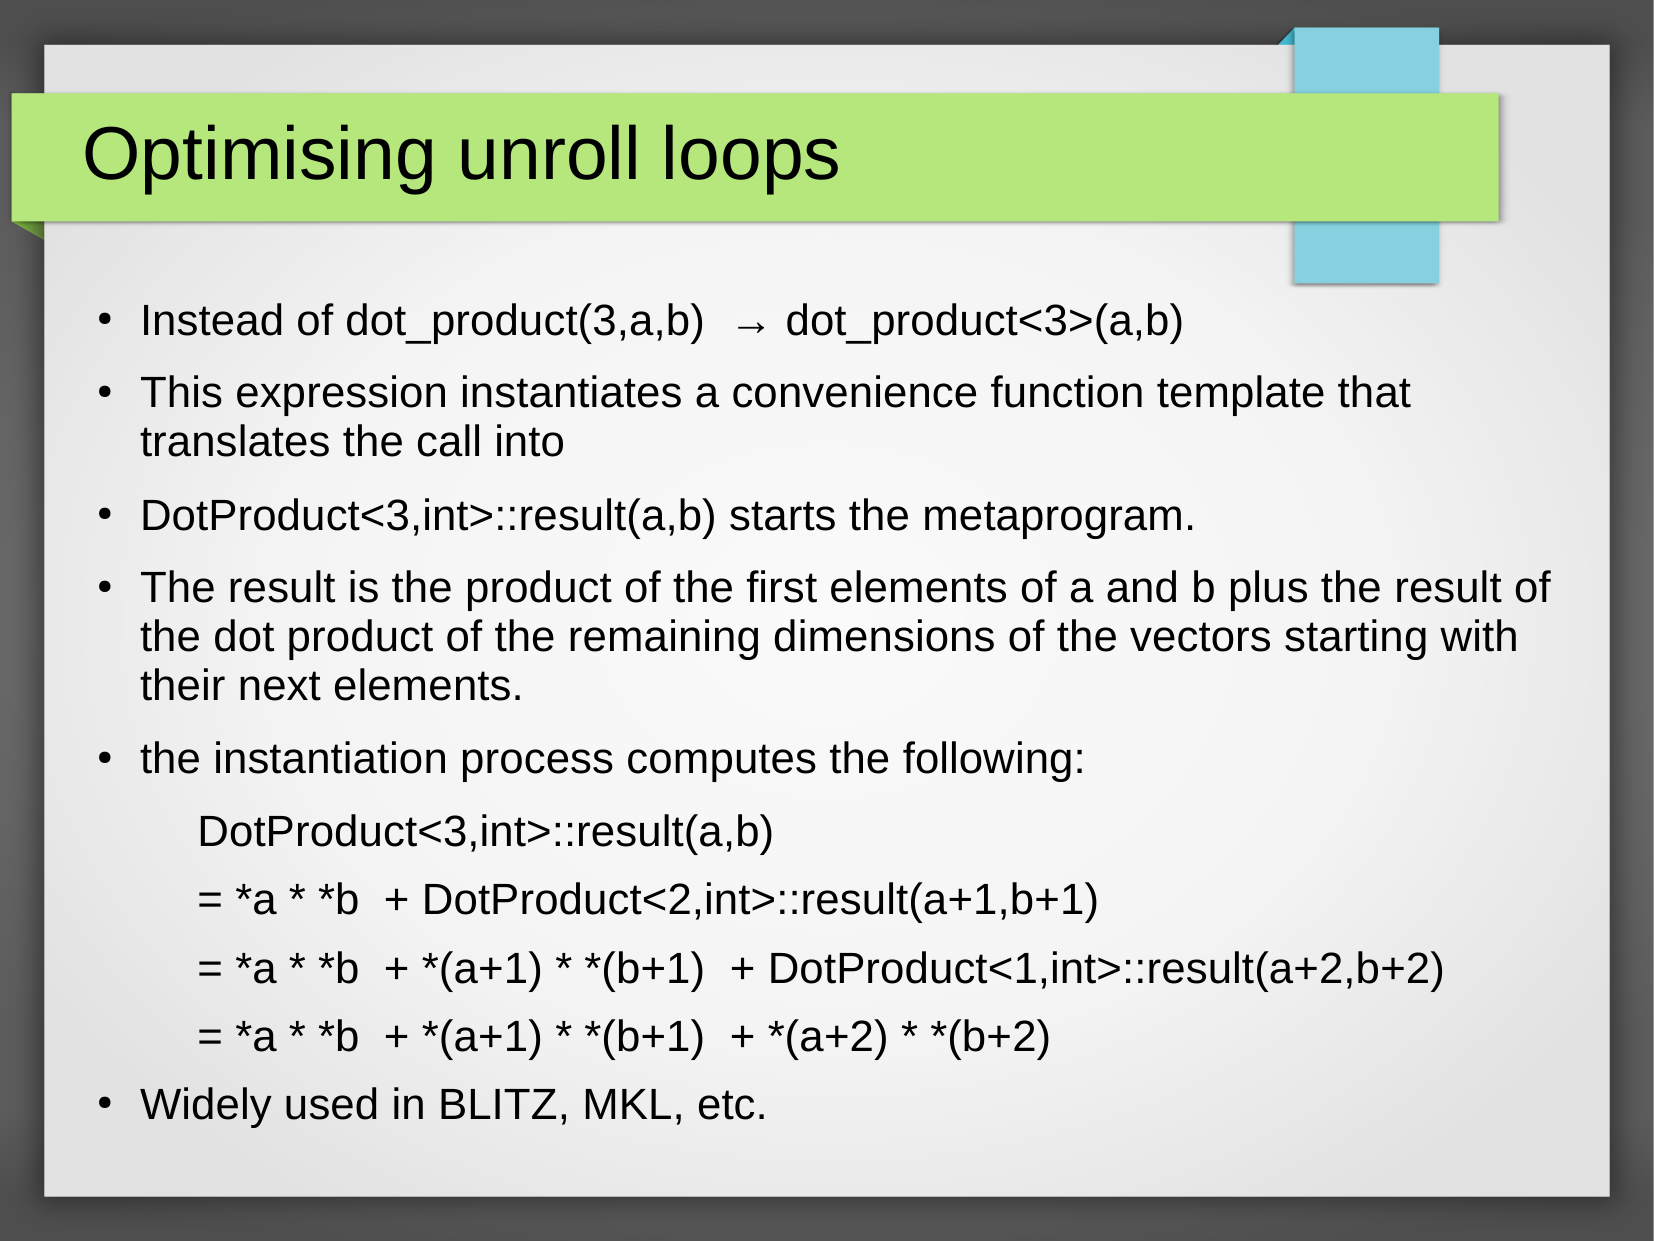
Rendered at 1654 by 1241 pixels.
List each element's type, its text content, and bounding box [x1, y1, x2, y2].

title Optimising unroll loops [82, 94, 1264, 213]
picture [0, 0, 1654, 1241]
list Instead of dot_product(3,a,b) → dot_product<3>(a,b) This expression instantiates a convenience function template that translates the call into DotProduct<3,int>::result(a,b) starts the metaprogram. The result is the product of the first elements of a and b plus the result of the dot product of the remaining dimensions of the vectors starting with their next elements. the instantiation process computes the following: DotProduct<3,int>::result(a,b) = *a * *b + DotProduct<2,int>::result(a+1,b+1) = *a * *b + *(a+1) * *(b+1) + DotProduct<1,int>::result(a+2,b+2) = *a * *b + *(a+1) * *(b+1) + *(a+2) * *(b+2) Widely used in BLITZ, MKL, etc. [82, 295, 1571, 1130]
